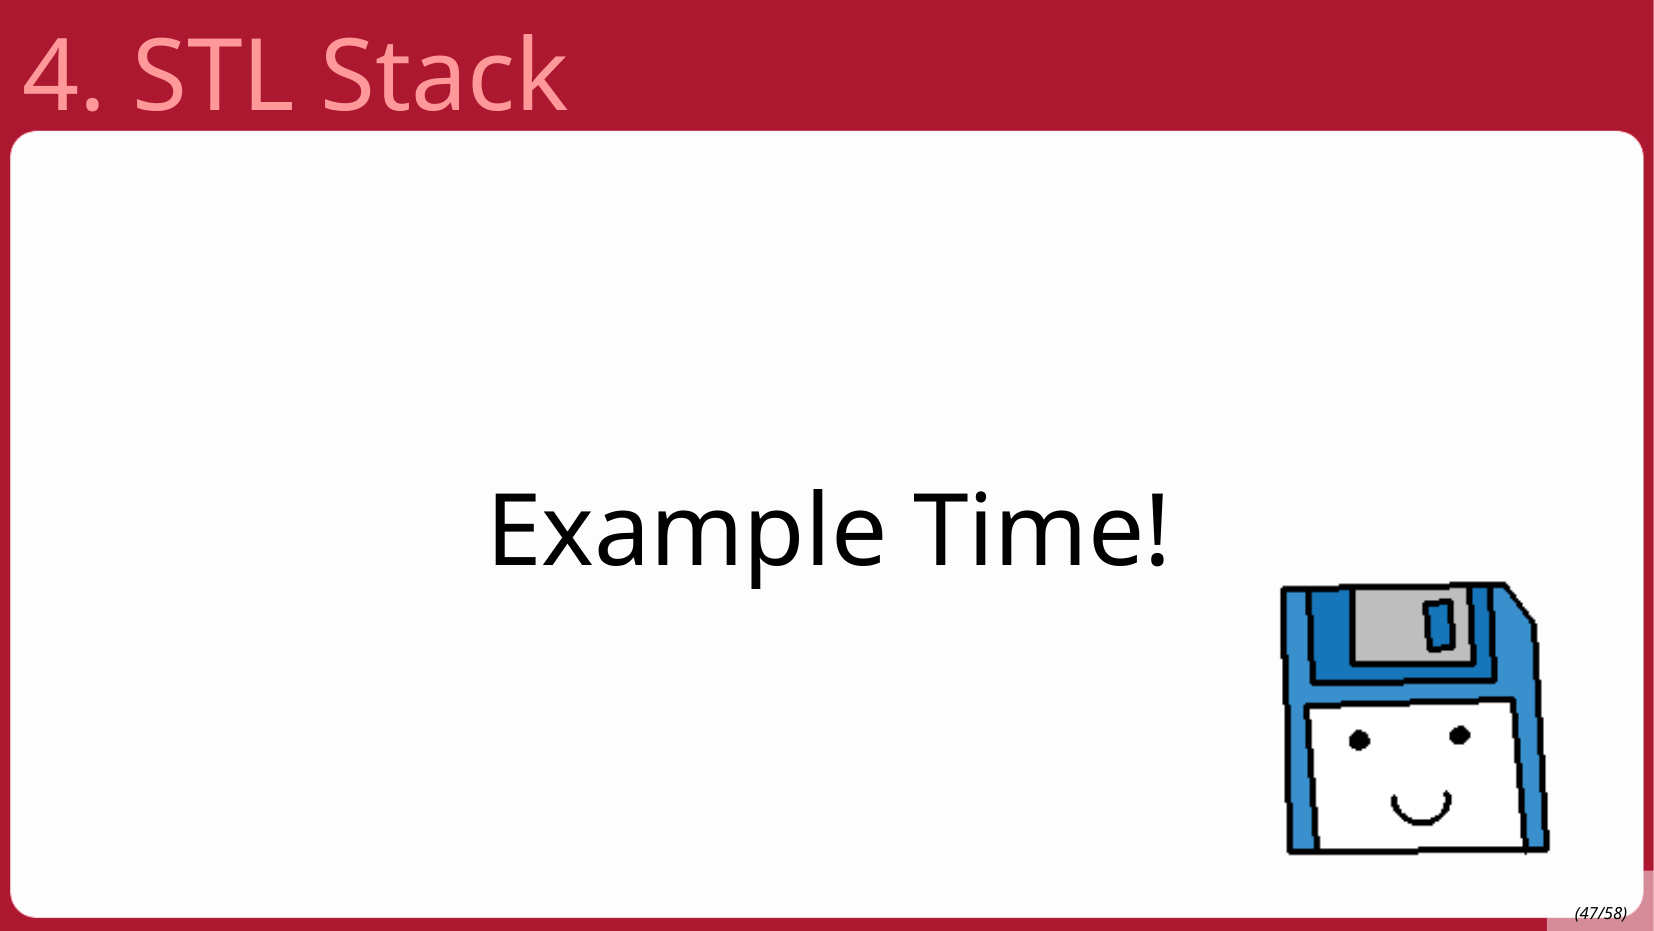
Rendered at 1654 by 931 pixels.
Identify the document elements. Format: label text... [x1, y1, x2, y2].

text_box (<number>/58) [1546, 877, 1654, 931]
text_box Example Time! [74, 182, 1584, 871]
title 4. STL Stack [22, 7, 1511, 136]
picture [0, 0, 1654, 931]
